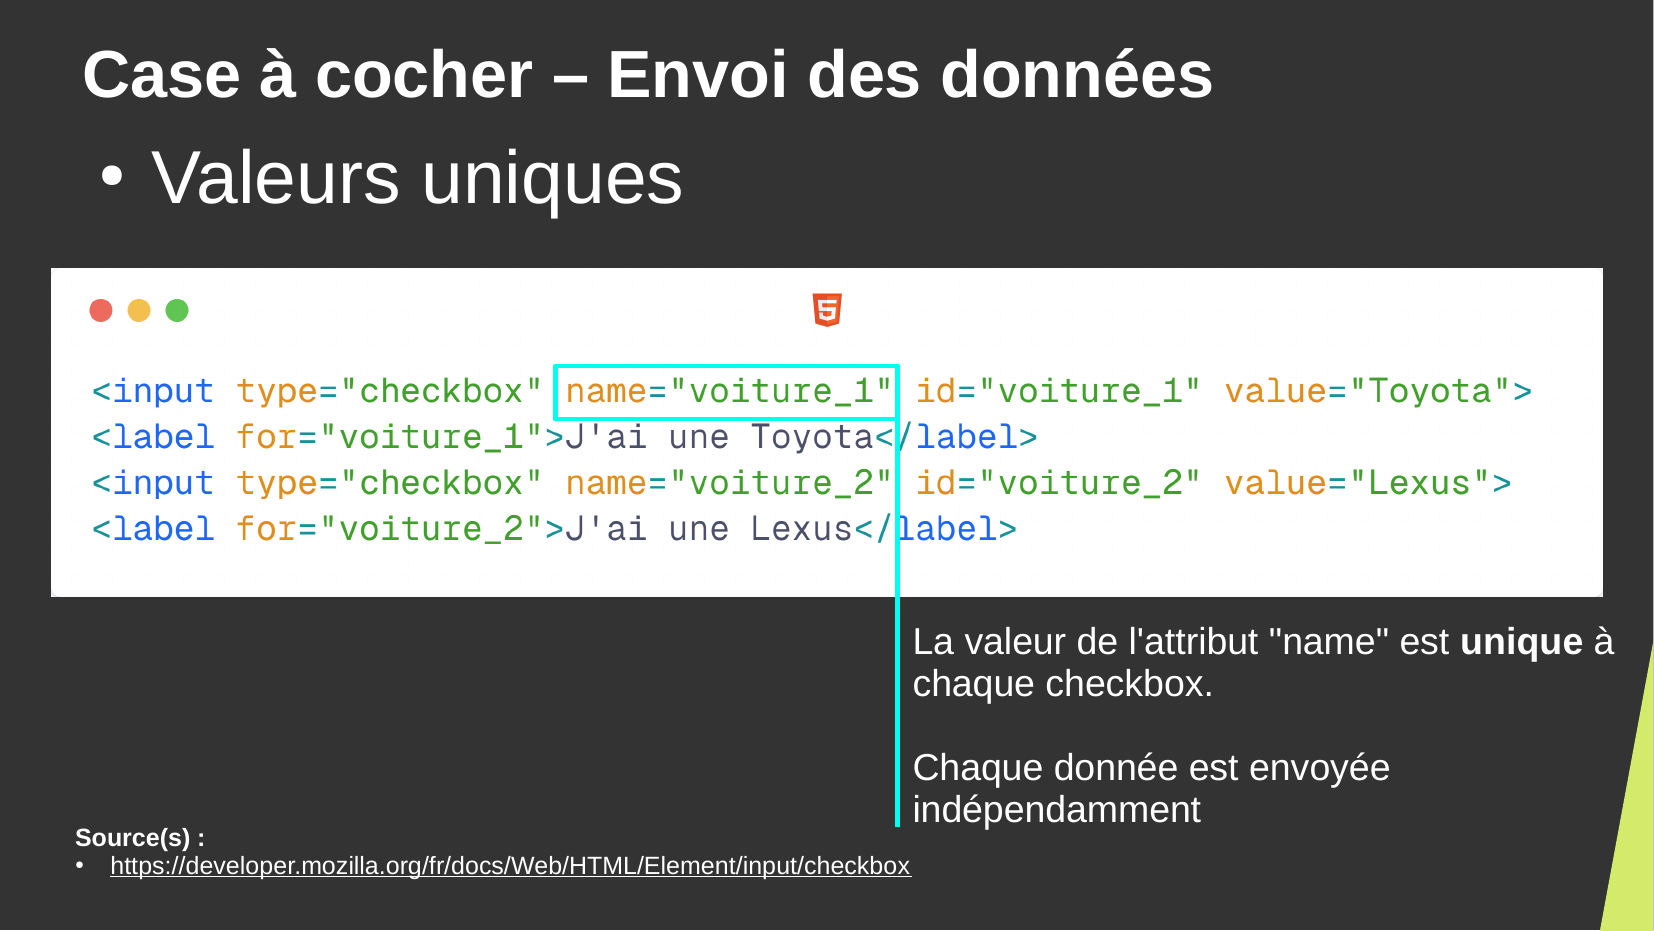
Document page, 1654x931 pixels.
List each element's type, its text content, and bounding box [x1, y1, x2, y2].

picture [51, 268, 1603, 597]
list Valeurs uniques [80, 135, 1605, 225]
text_box [1599, 637, 1654, 931]
text_box Source(s) : https://developer.mozilla.org/fr/docs/Web/HTML/Element/input/checkbox [60, 816, 1546, 916]
text_box La valeur de l'attribut "name" est unique à chaque checkbox. Chaque donnée est envoyée indépendamment [897, 613, 1654, 838]
title Case à cocher – Envoi des données [82, 37, 1571, 114]
picture [558, 368, 895, 417]
